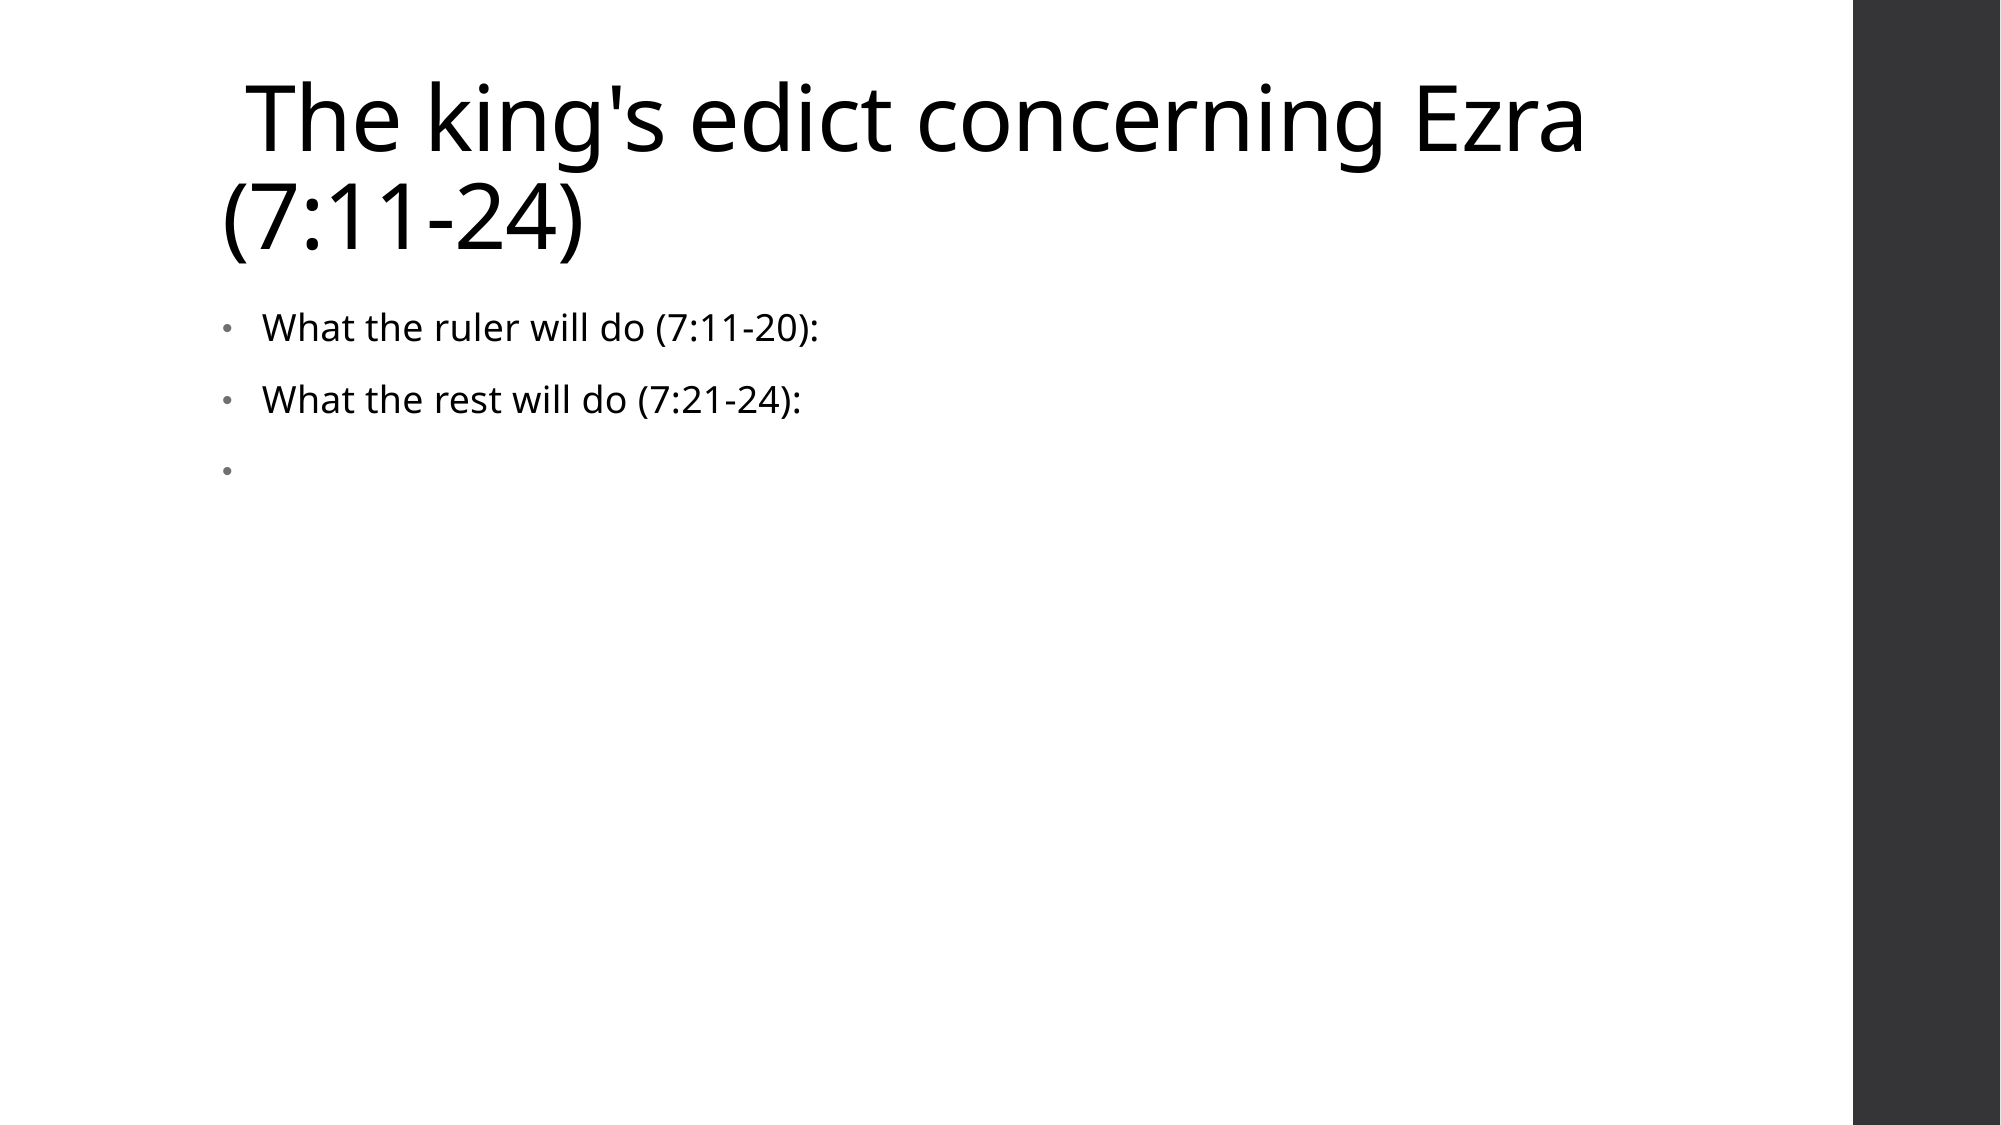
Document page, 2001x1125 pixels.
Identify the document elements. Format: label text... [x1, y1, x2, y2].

title The king's edict concerning Ezra (7:11-24) [206, 60, 1797, 278]
list What the ruler will do (7:11-20): What the rest will do (7:21-24): [206, 299, 1617, 1014]
